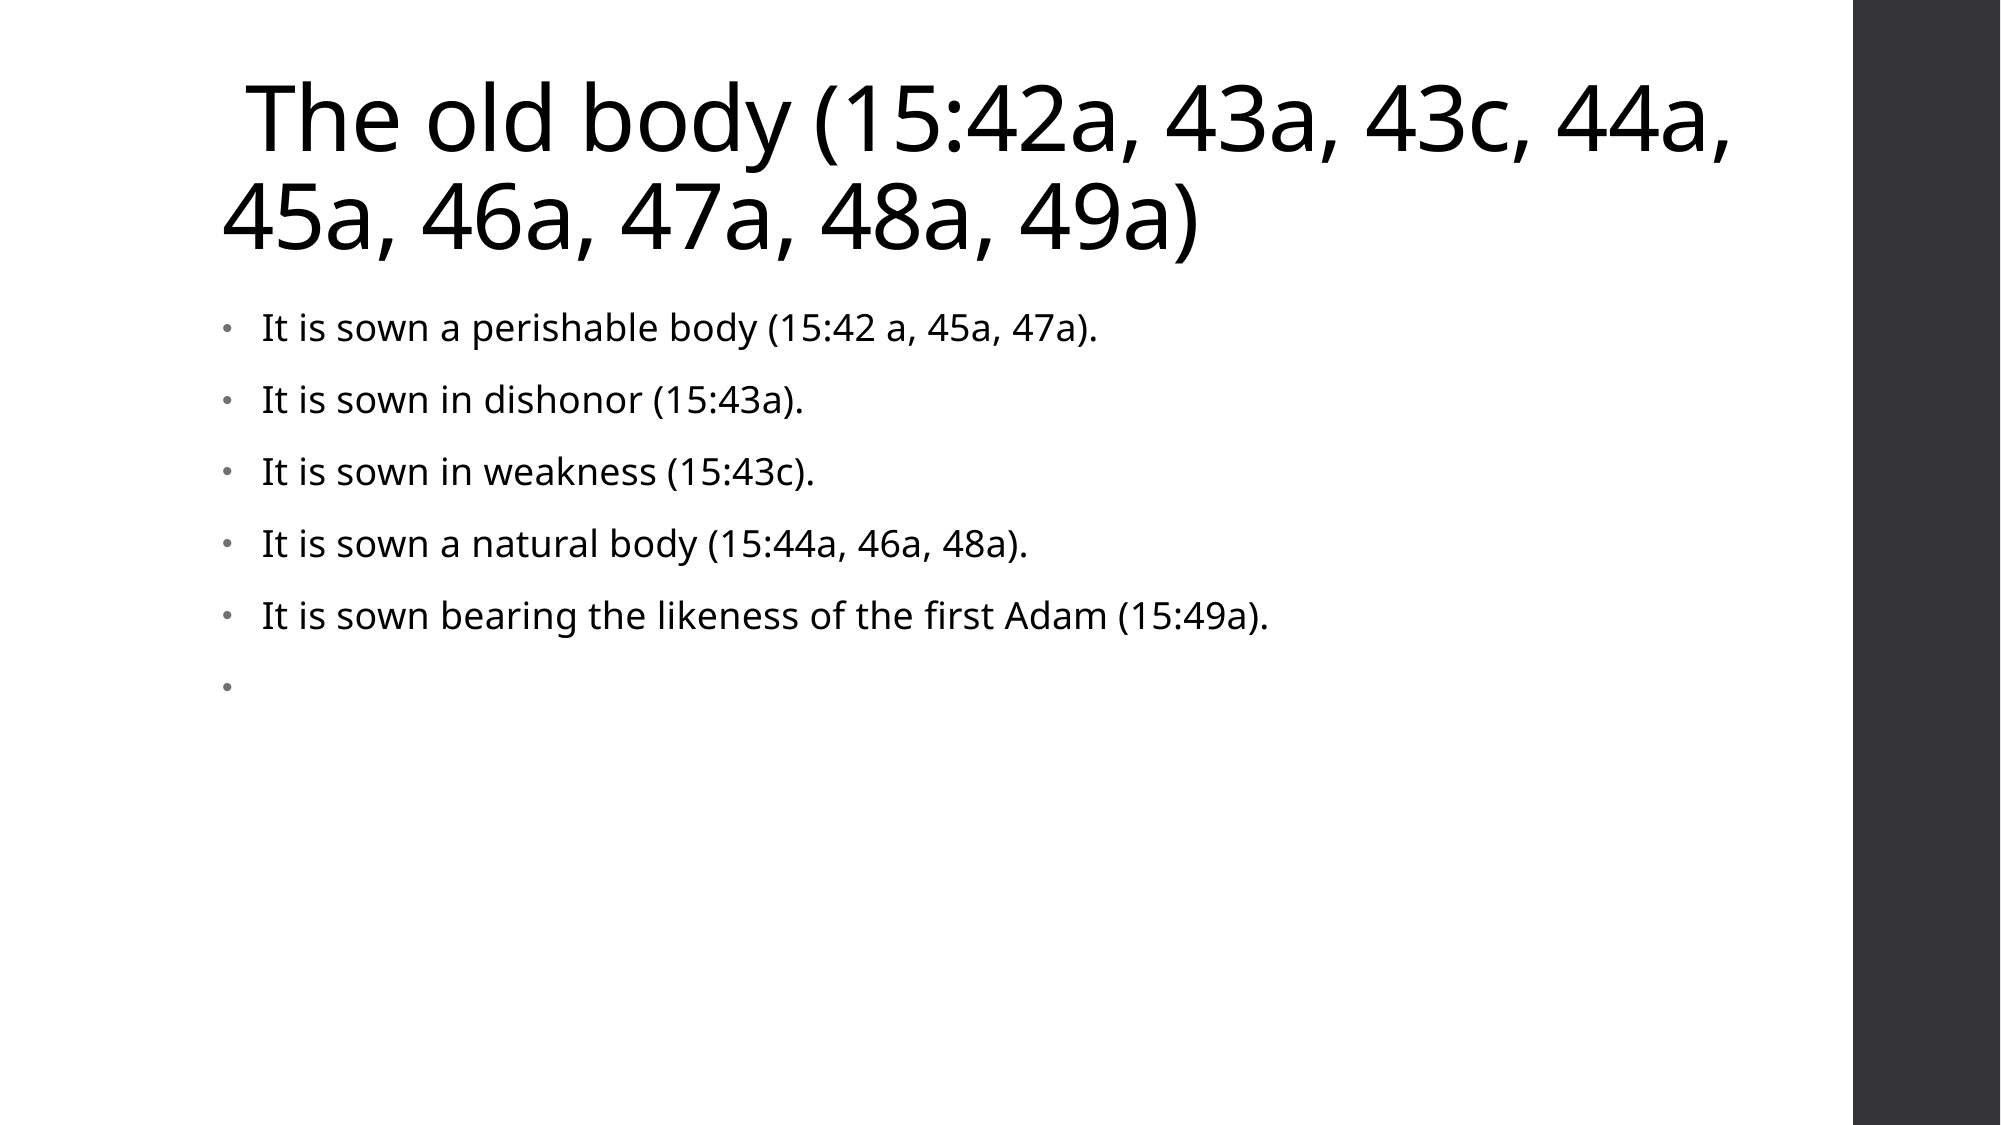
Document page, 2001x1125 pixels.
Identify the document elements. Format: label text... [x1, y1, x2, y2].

title The old body (15:42a, 43a, 43c, 44a, 45a, 46a, 47a, 48a, 49a) [206, 60, 1797, 278]
list It is sown a perishable body (15:42 a, 45a, 47a). It is sown in dishonor (15:43a). It is sown in weakness (15:43c). It is sown a natural body (15:44a, 46a, 48a). It is sown bearing the likeness of the first Adam (15:49a). [206, 299, 1617, 1014]
